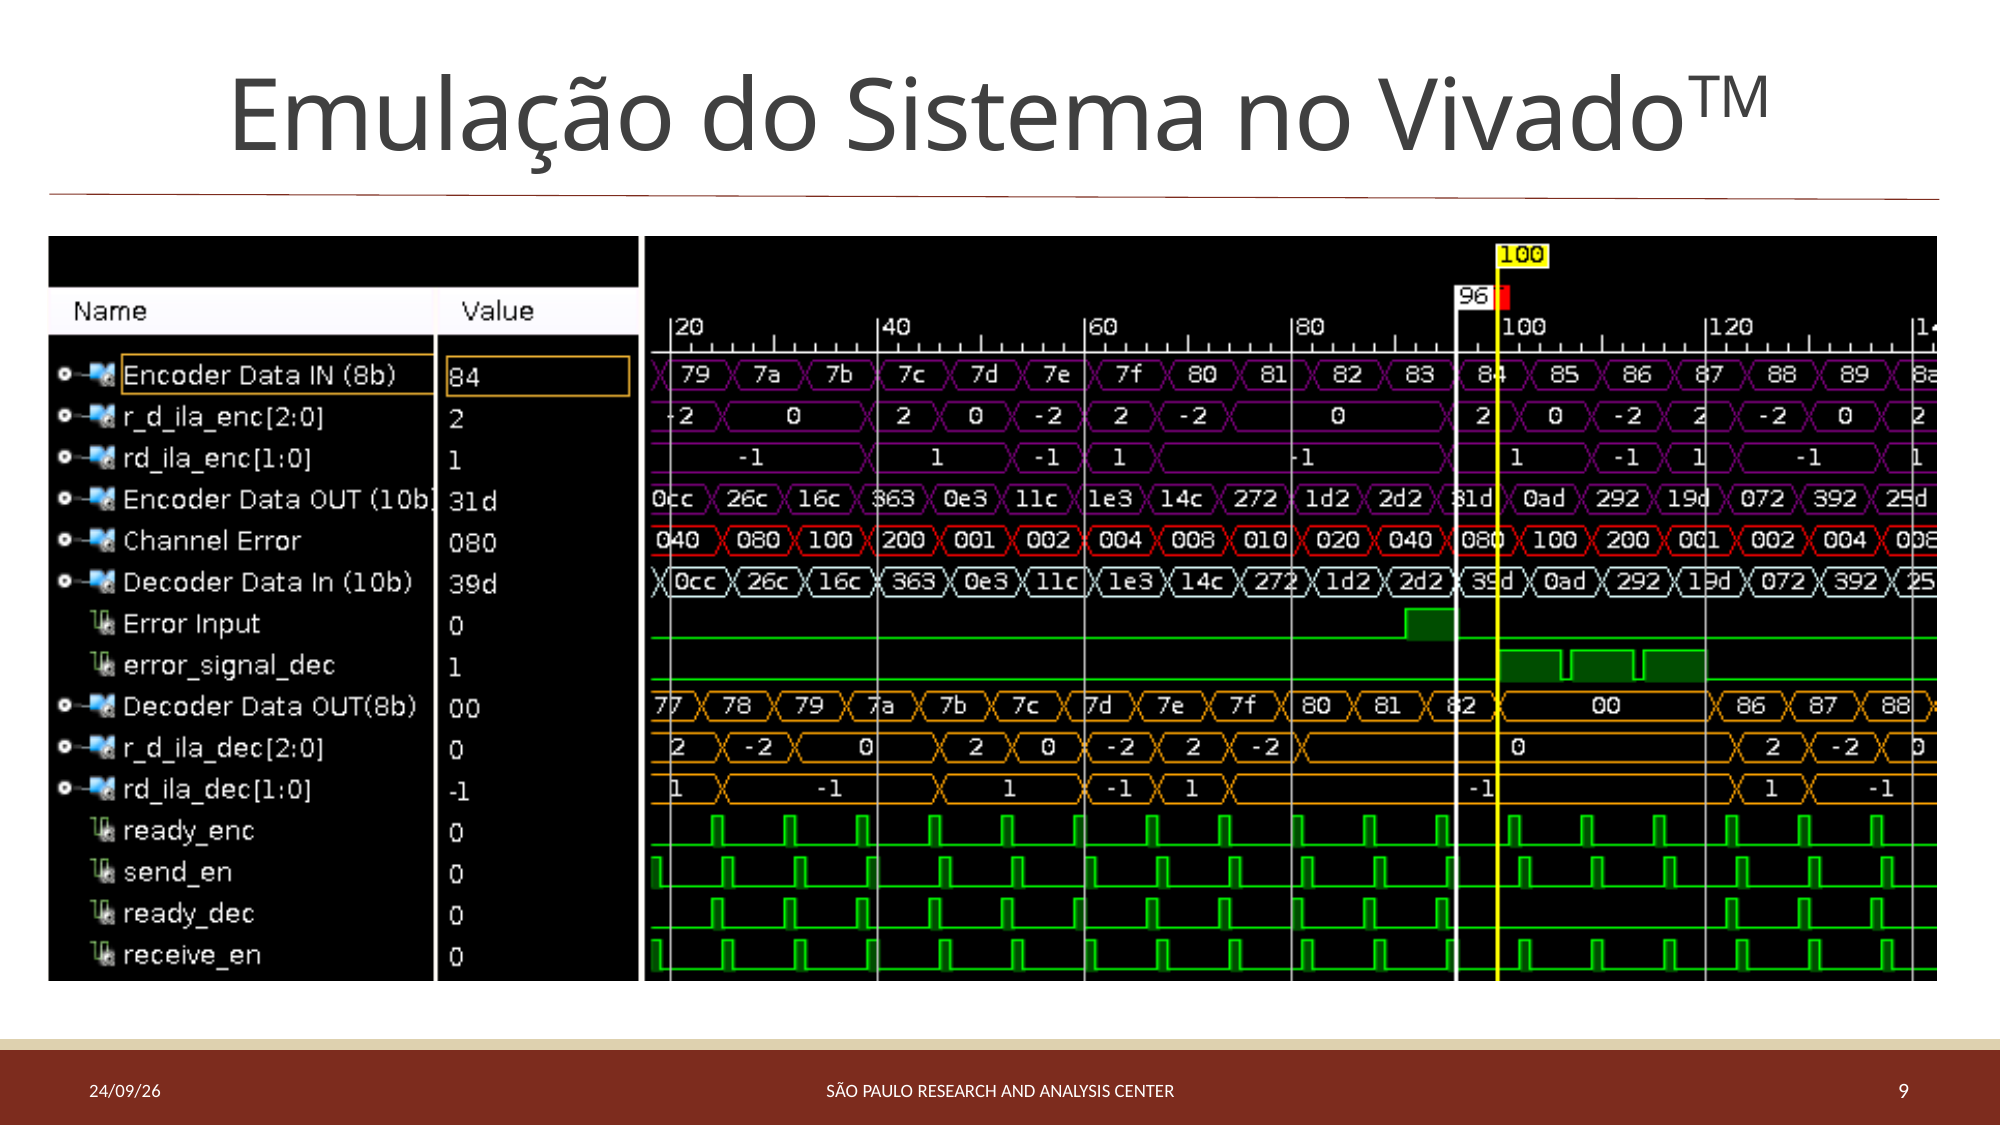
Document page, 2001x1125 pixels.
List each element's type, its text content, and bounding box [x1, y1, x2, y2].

title Emulação do Sistema no VivadoTM [74, 47, 1924, 179]
slide_number 27/11/17 [74, 1059, 480, 1120]
slide_number <número> [1708, 1059, 1925, 1120]
picture [47, 236, 1937, 981]
footer São Paulo Research and Analysis Center [604, 1059, 1396, 1120]
